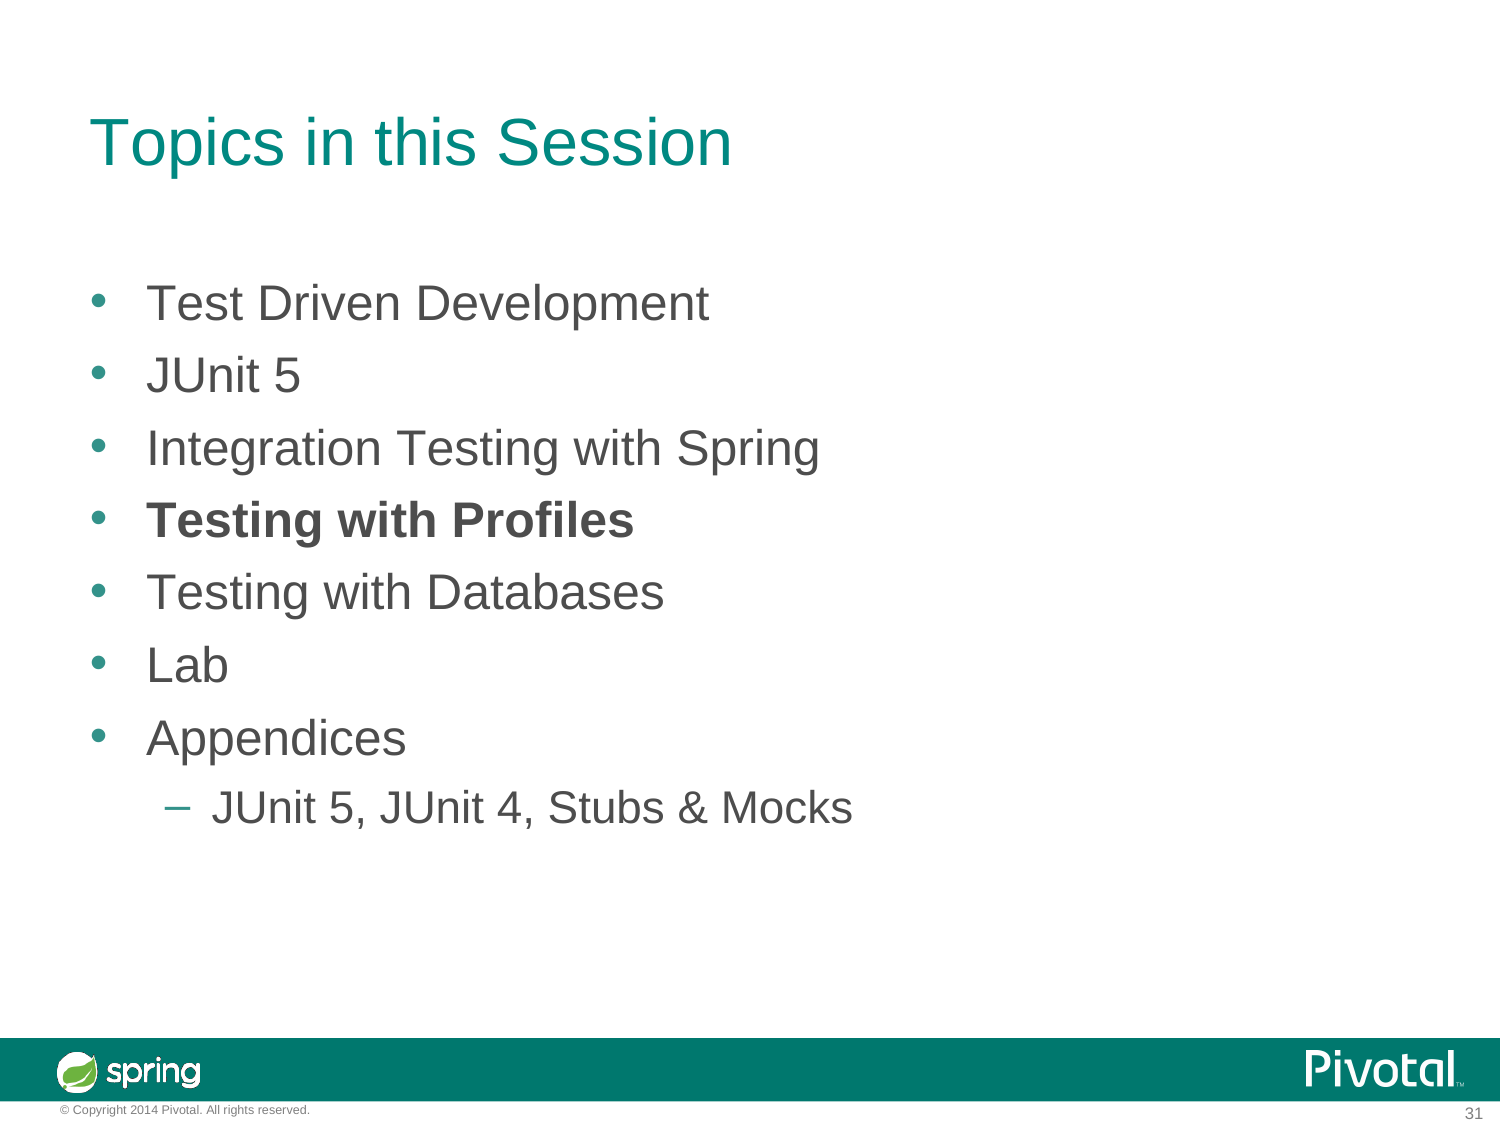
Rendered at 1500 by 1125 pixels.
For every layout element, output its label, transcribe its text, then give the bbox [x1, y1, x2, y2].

list Test Driven Development JUnit 5 Integration Testing with Spring Testing with Profiles Testing with Databases Lab Appendices JUnit 5, JUnit 4, Stubs & Mocks [75, 262, 1426, 1005]
title Topics in this Session [75, 45, 1426, 233]
picture [1306, 1050, 1464, 1087]
picture [32, 1041, 210, 1103]
